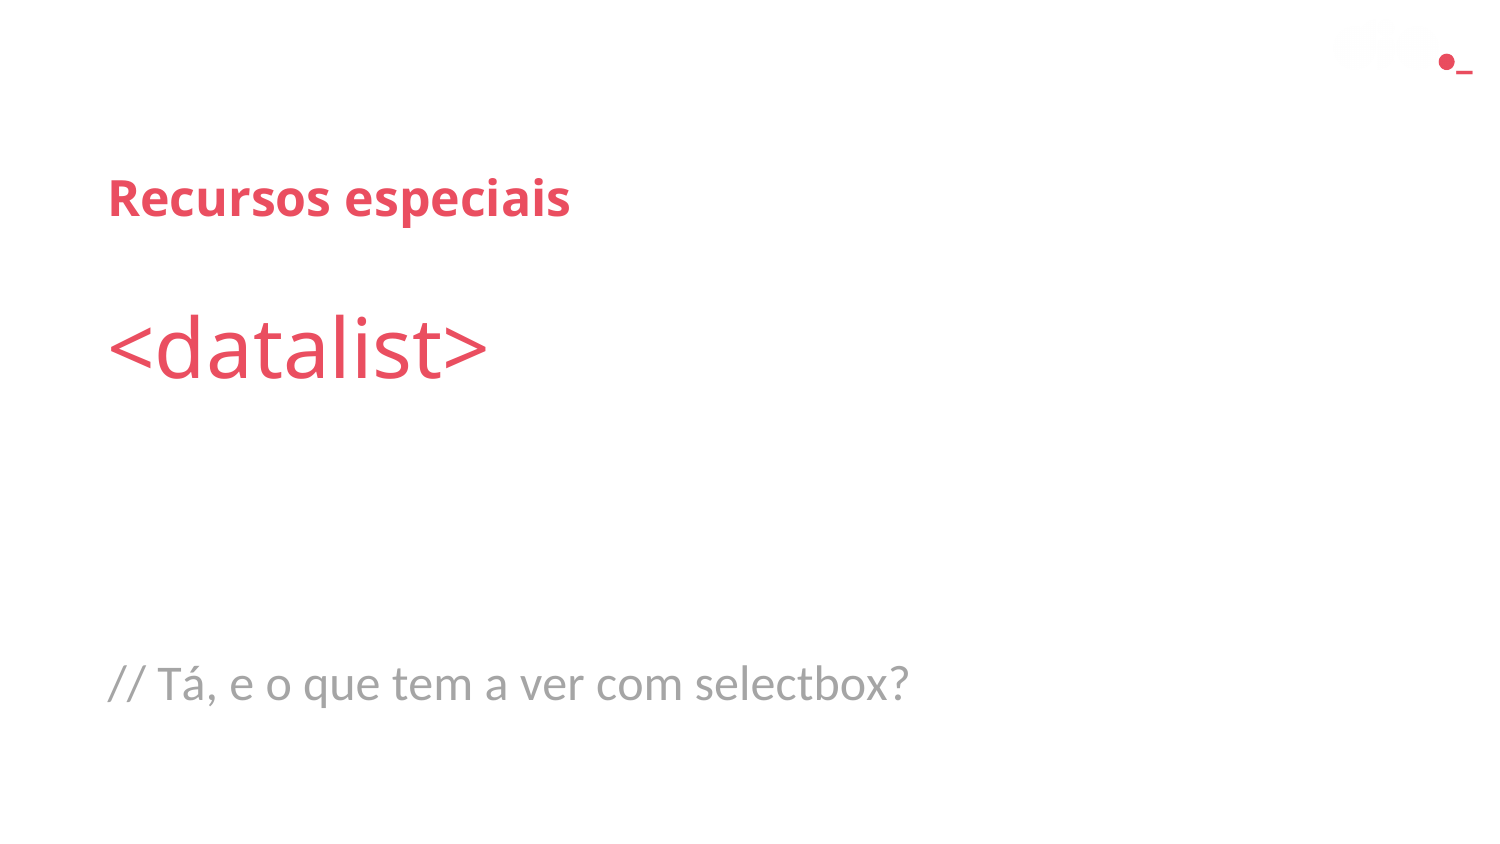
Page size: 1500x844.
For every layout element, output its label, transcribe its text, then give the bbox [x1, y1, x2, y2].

text_box <datalist> [92, 264, 1309, 431]
text_box Recursos especiais [92, 142, 1309, 223]
picture [1333, 19, 1473, 75]
text_box // Tá, e o que tem a ver com selectbox? [92, 635, 1309, 701]
